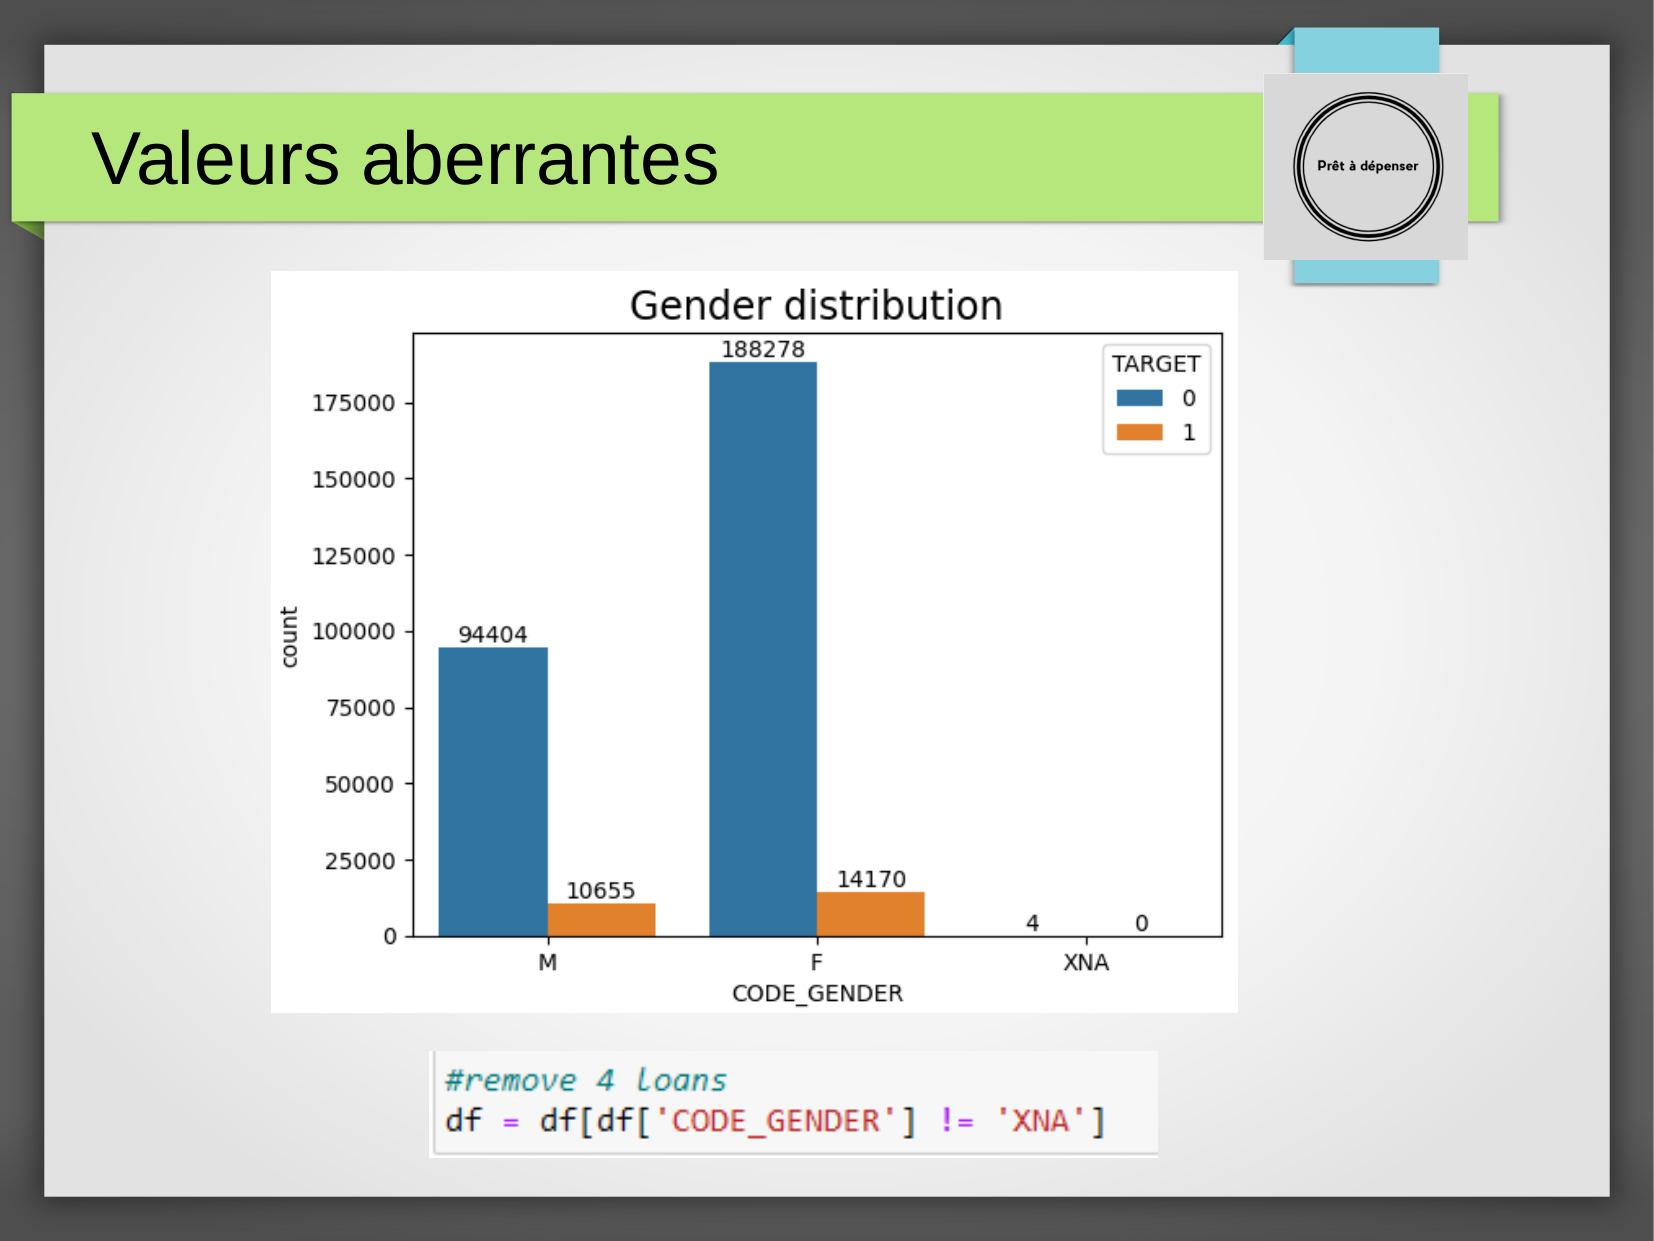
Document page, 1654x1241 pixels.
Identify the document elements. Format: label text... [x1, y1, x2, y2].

title Valeurs aberrantes [70, 116, 1263, 201]
picture [0, 0, 1654, 1241]
